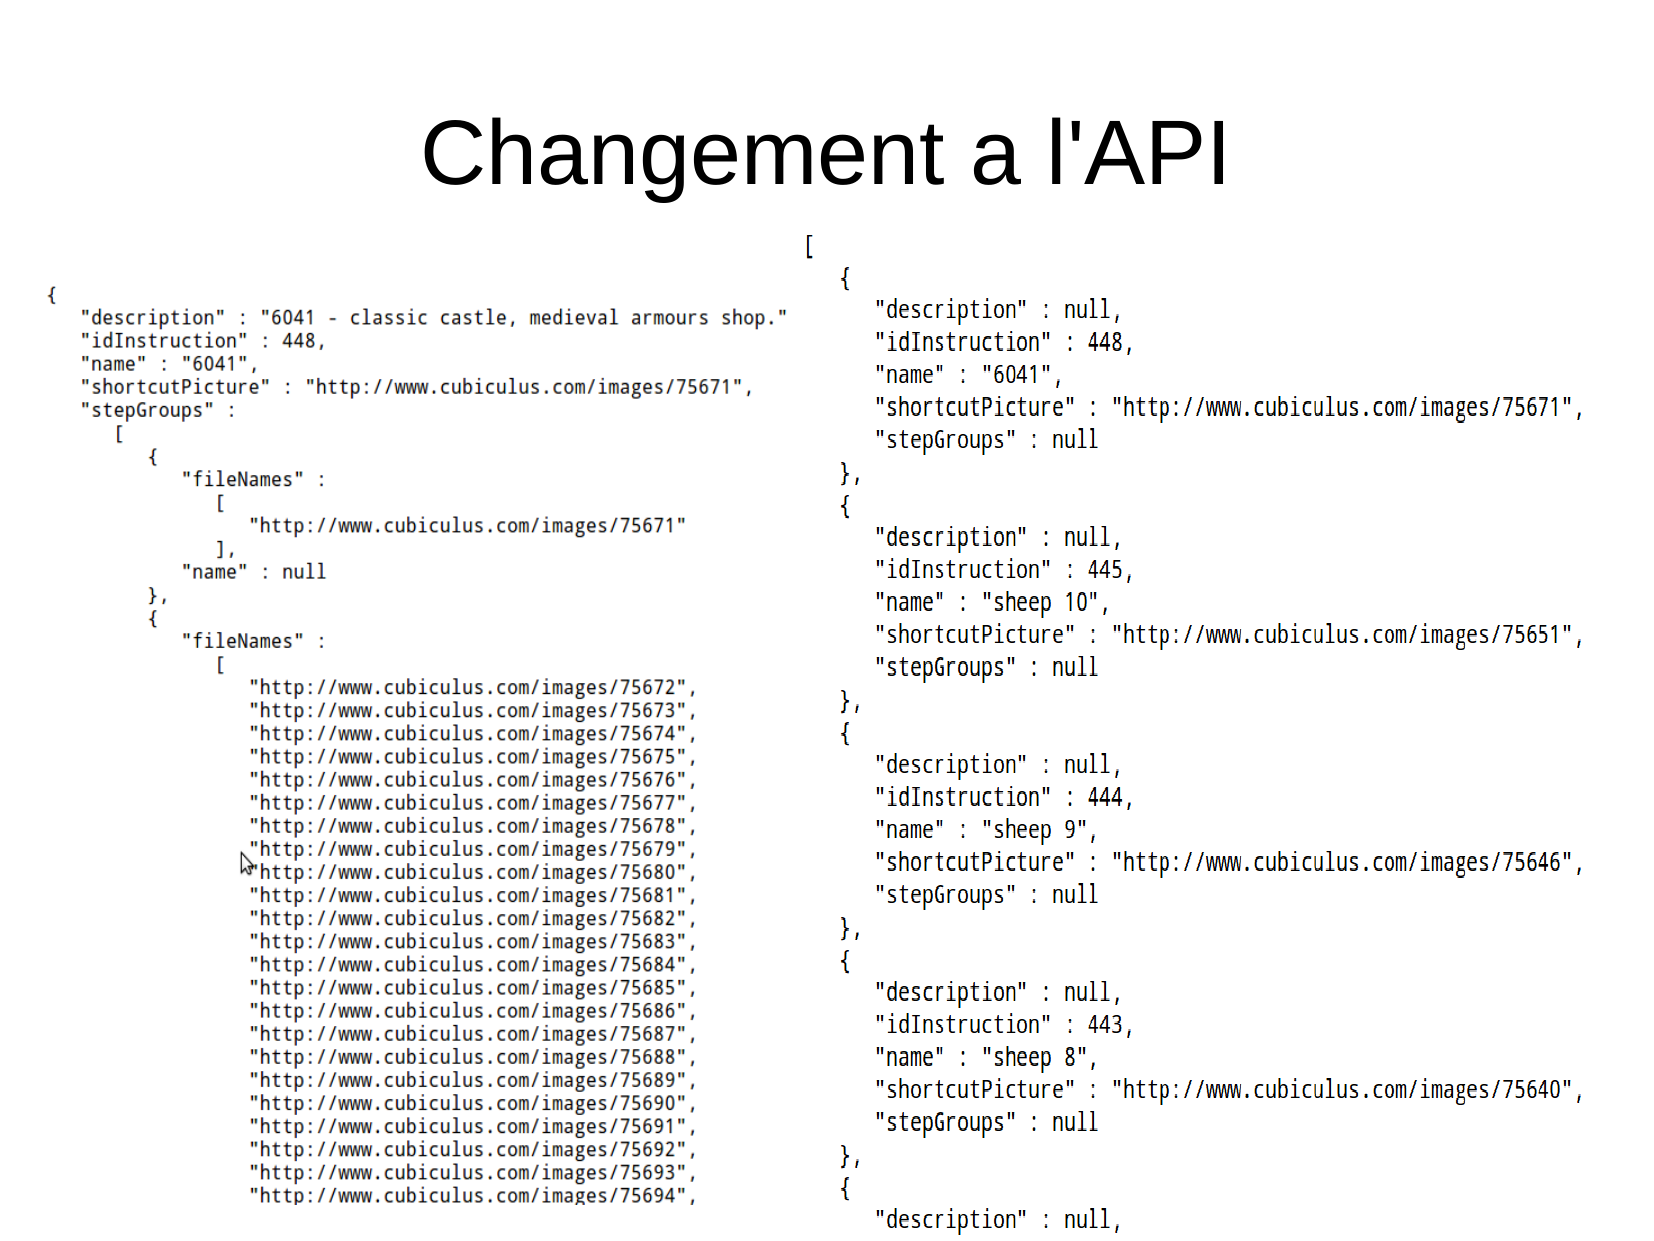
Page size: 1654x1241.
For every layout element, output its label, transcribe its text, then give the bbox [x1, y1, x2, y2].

title Changement a l'API [82, 49, 1571, 257]
picture [35, 212, 1654, 1241]
